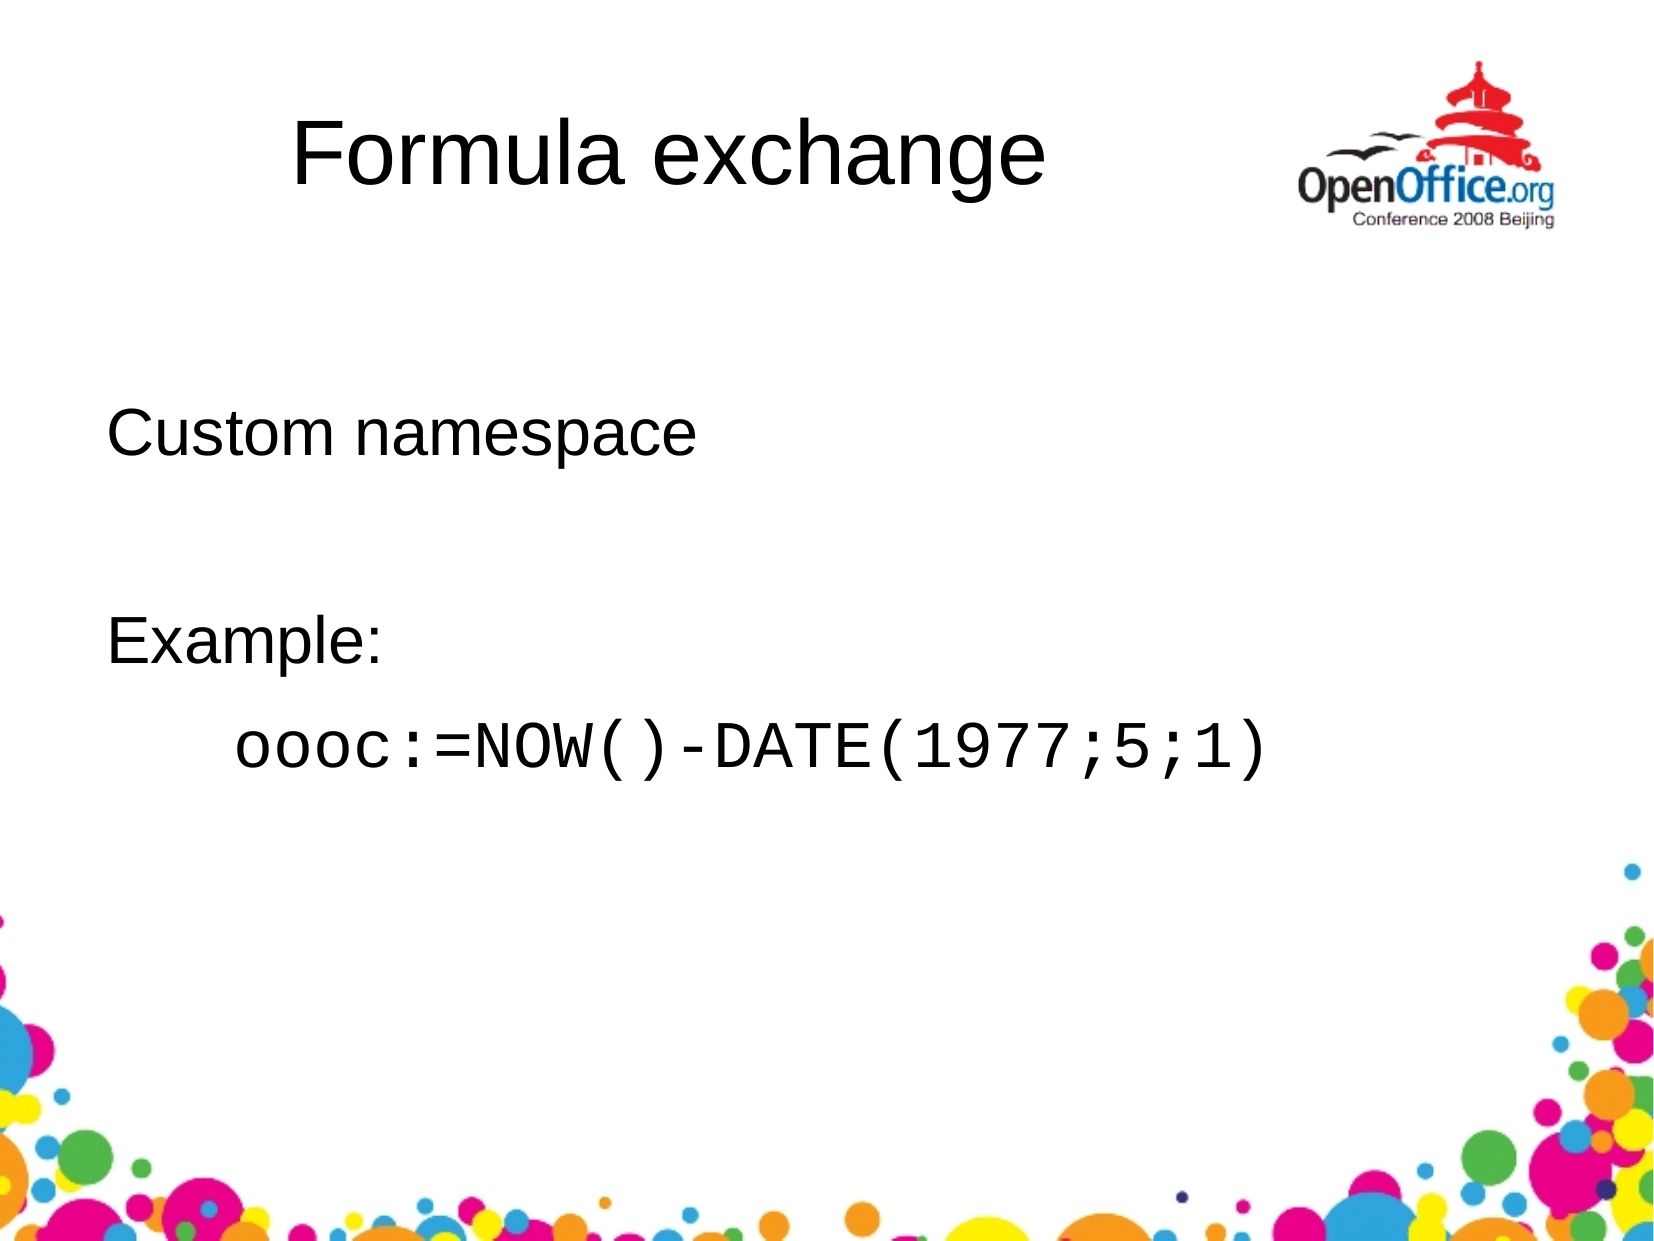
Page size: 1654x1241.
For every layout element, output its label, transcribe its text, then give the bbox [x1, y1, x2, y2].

title Formula exchange [82, 49, 1258, 257]
picture [1285, 51, 1569, 250]
list Custom namespace Example: oooc:=NOW()-DATE(1977;5;1) [88, 290, 1577, 1109]
picture [0, 810, 1654, 1241]
